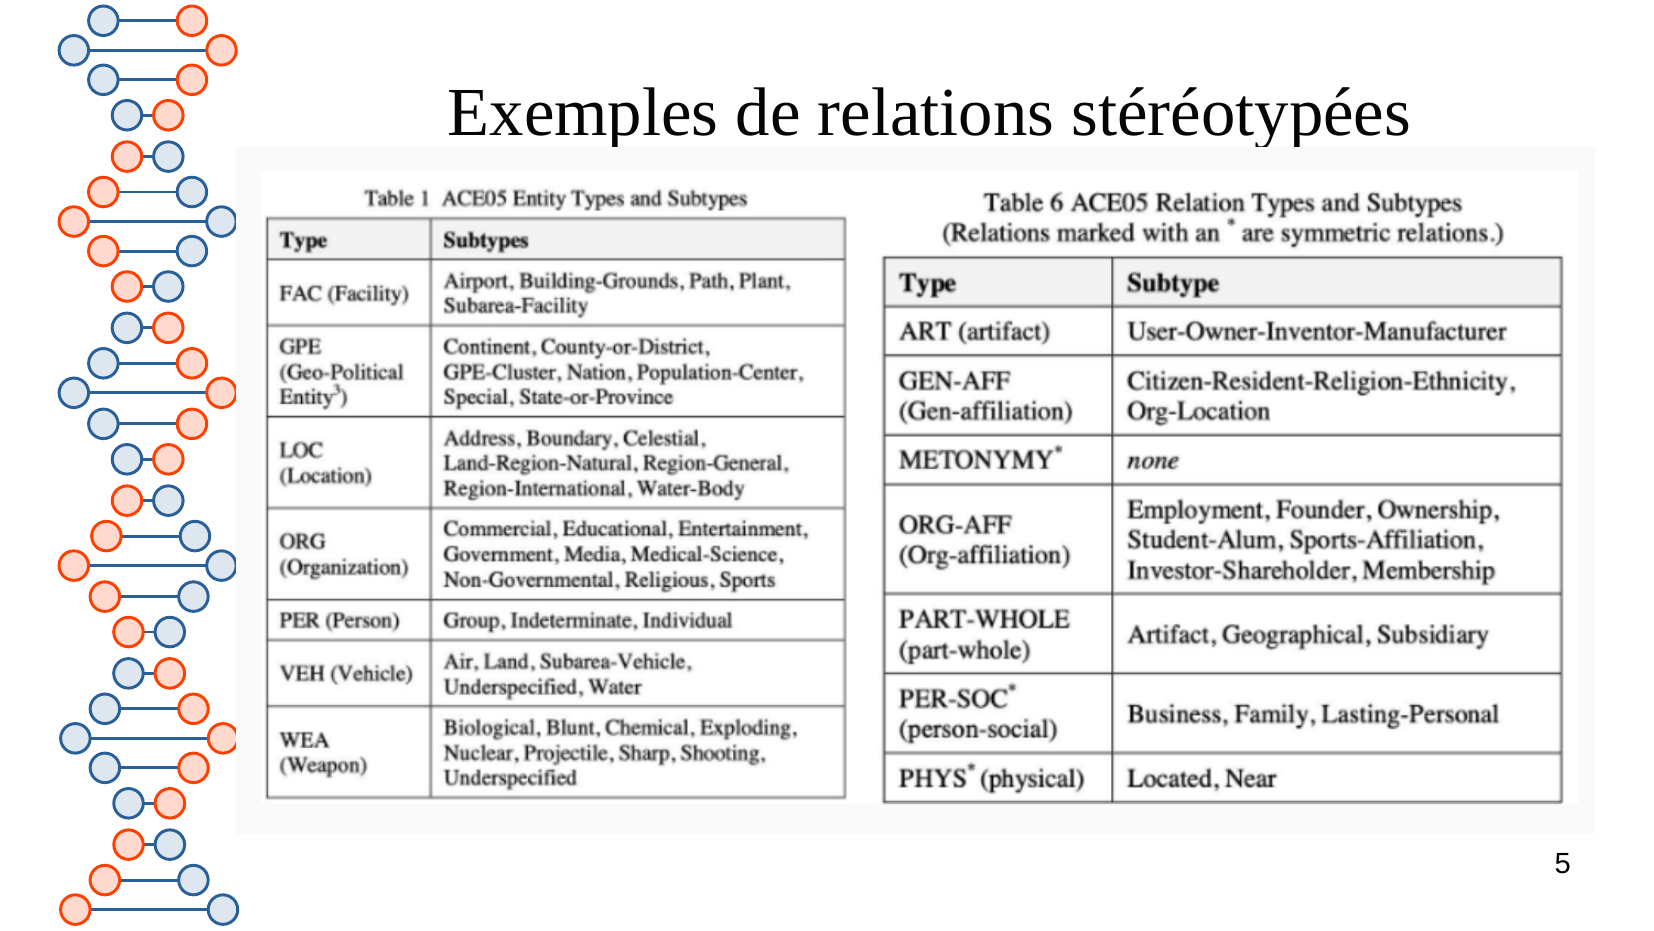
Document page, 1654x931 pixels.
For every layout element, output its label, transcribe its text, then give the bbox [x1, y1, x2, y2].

picture [236, 147, 1595, 834]
title Exemples de relations stéréotypées [265, 35, 1595, 147]
